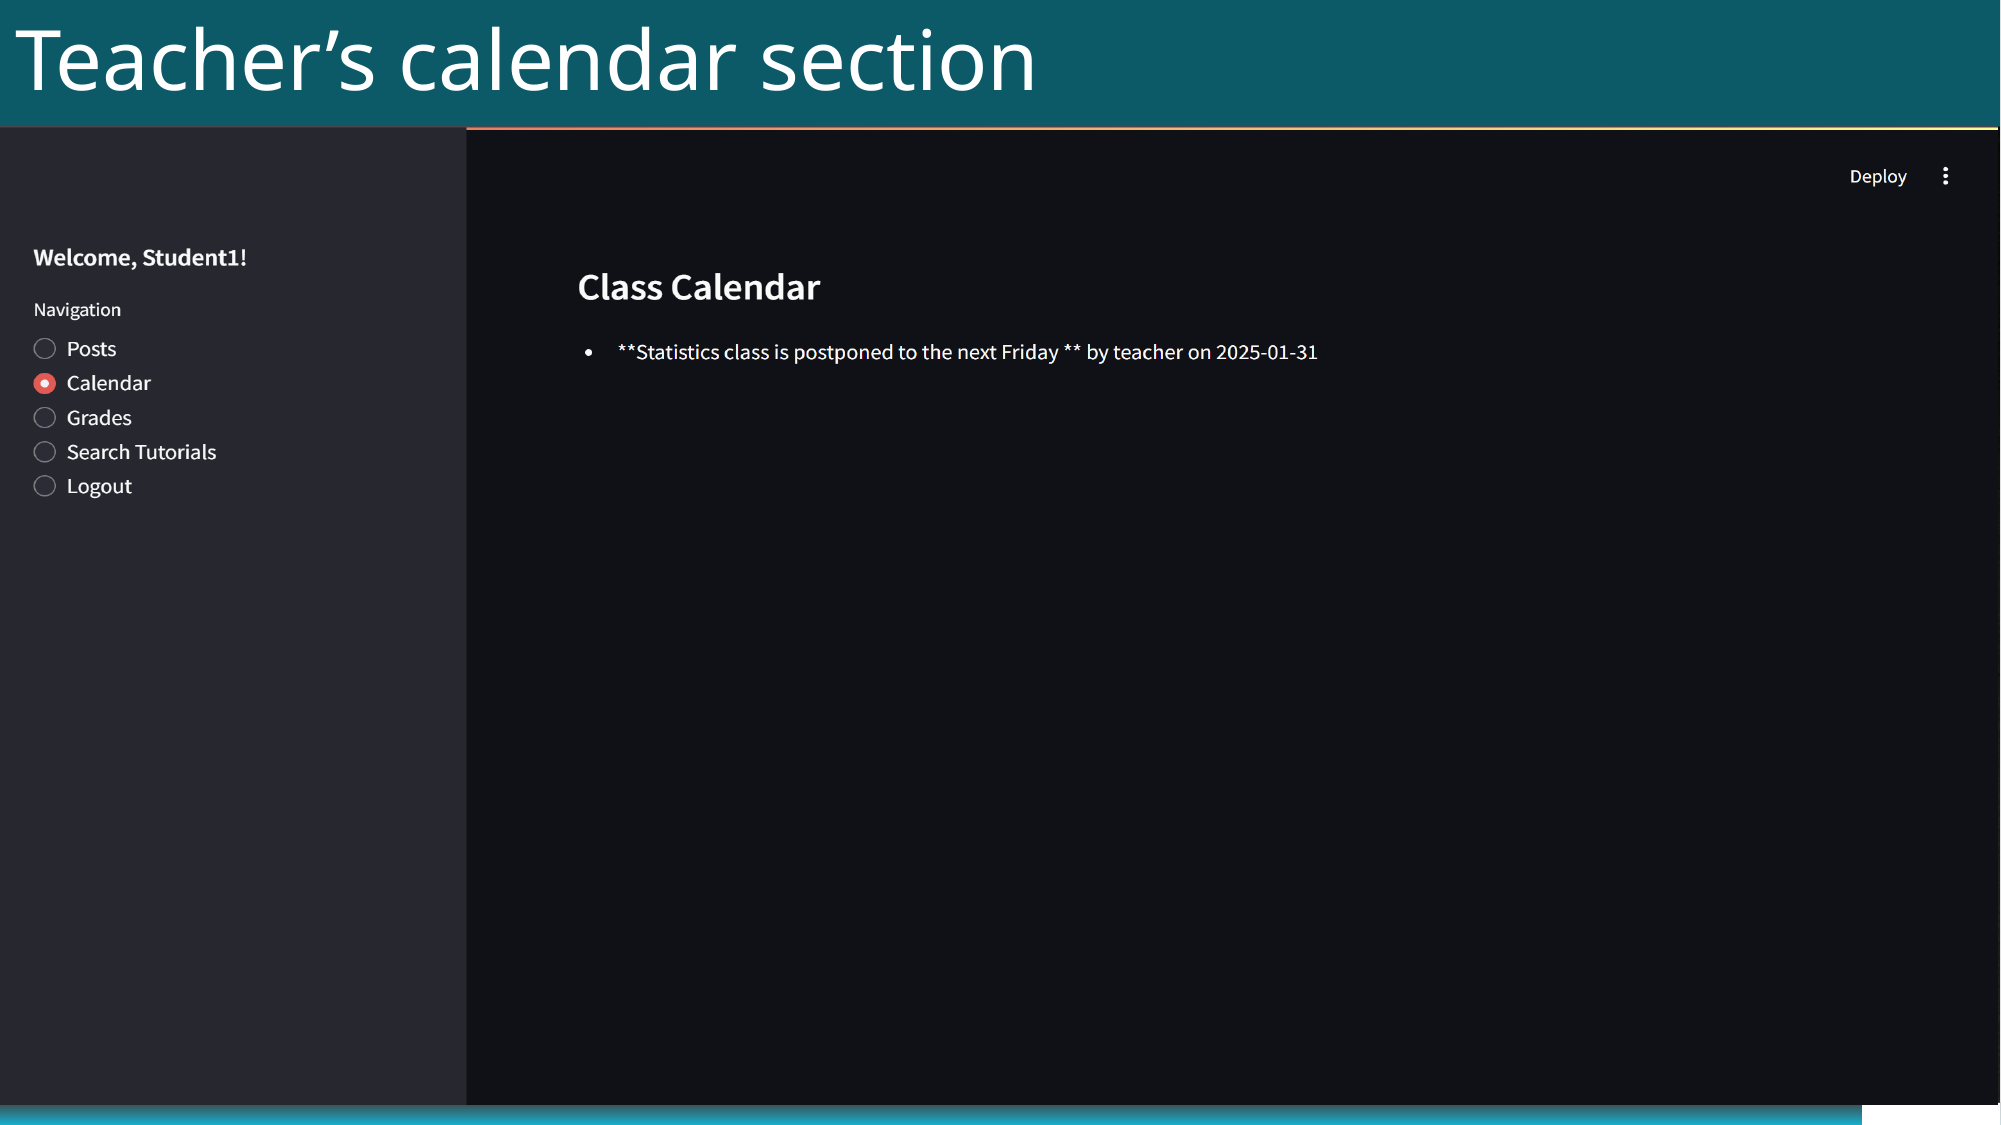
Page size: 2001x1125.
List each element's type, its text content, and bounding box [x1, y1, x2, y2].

picture [0, 126, 2000, 1105]
title Teacher’s calendar section [0, 0, 2000, 126]
